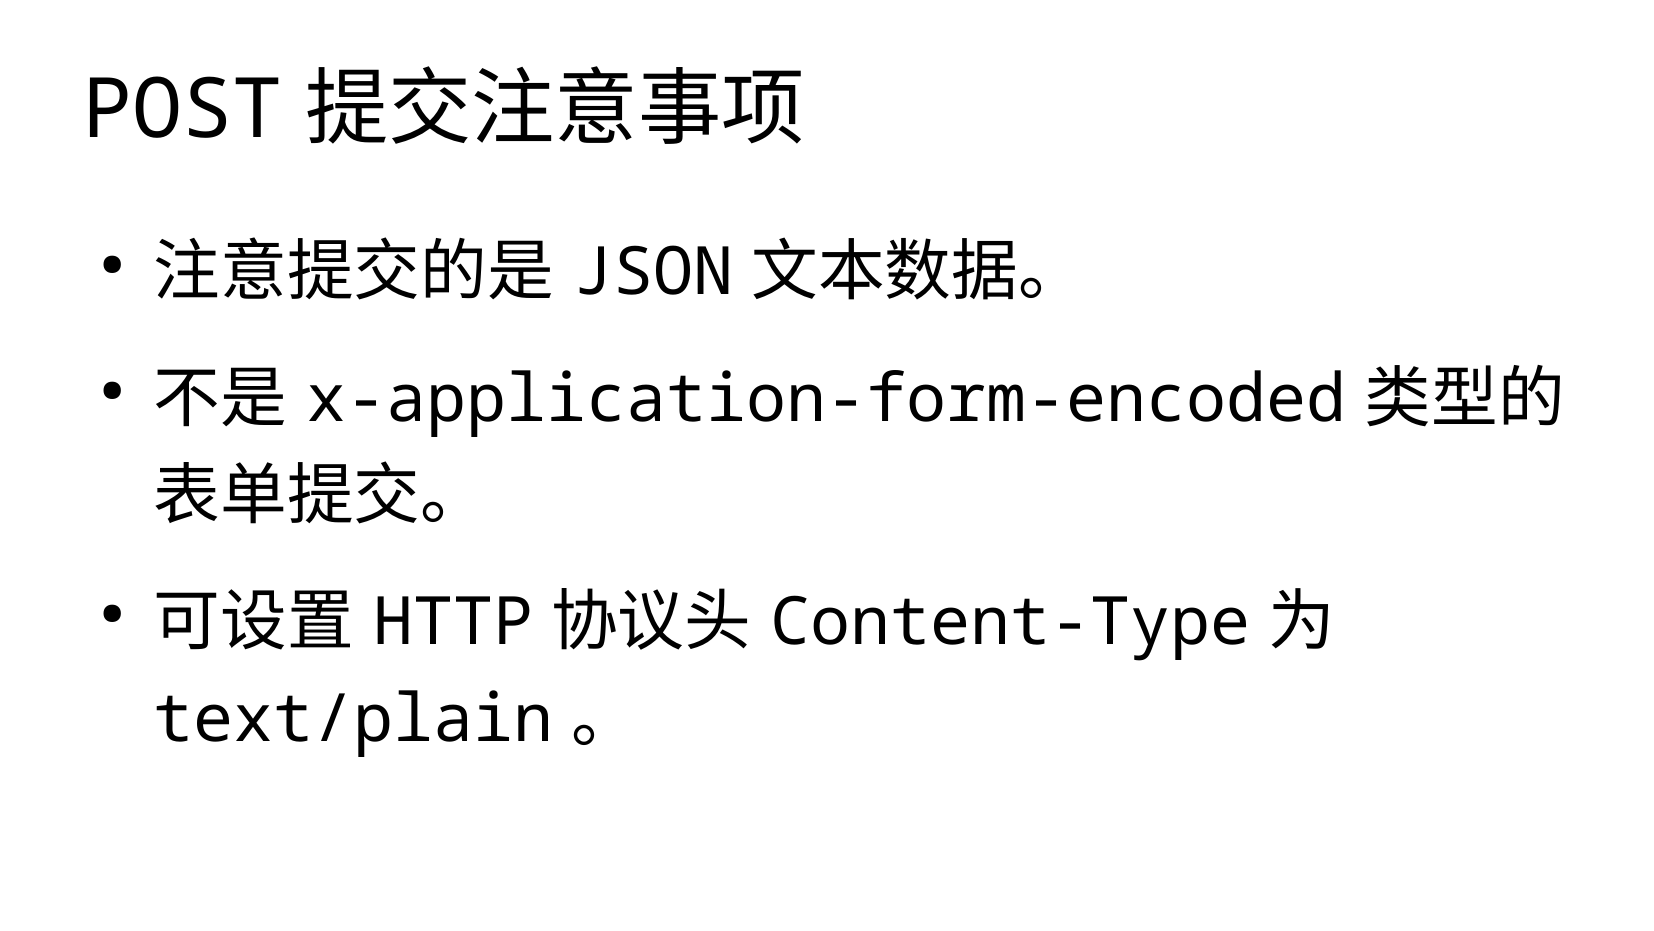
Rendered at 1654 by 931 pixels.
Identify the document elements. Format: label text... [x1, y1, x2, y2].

list 注意提交的是JSON文本数据。 不是x-application-form-encoded类型的表单提交。 可设置HTTP协议头Content-Type为text/plain。 [82, 217, 1571, 863]
title POST提交注意事项 [82, 37, 1571, 166]
